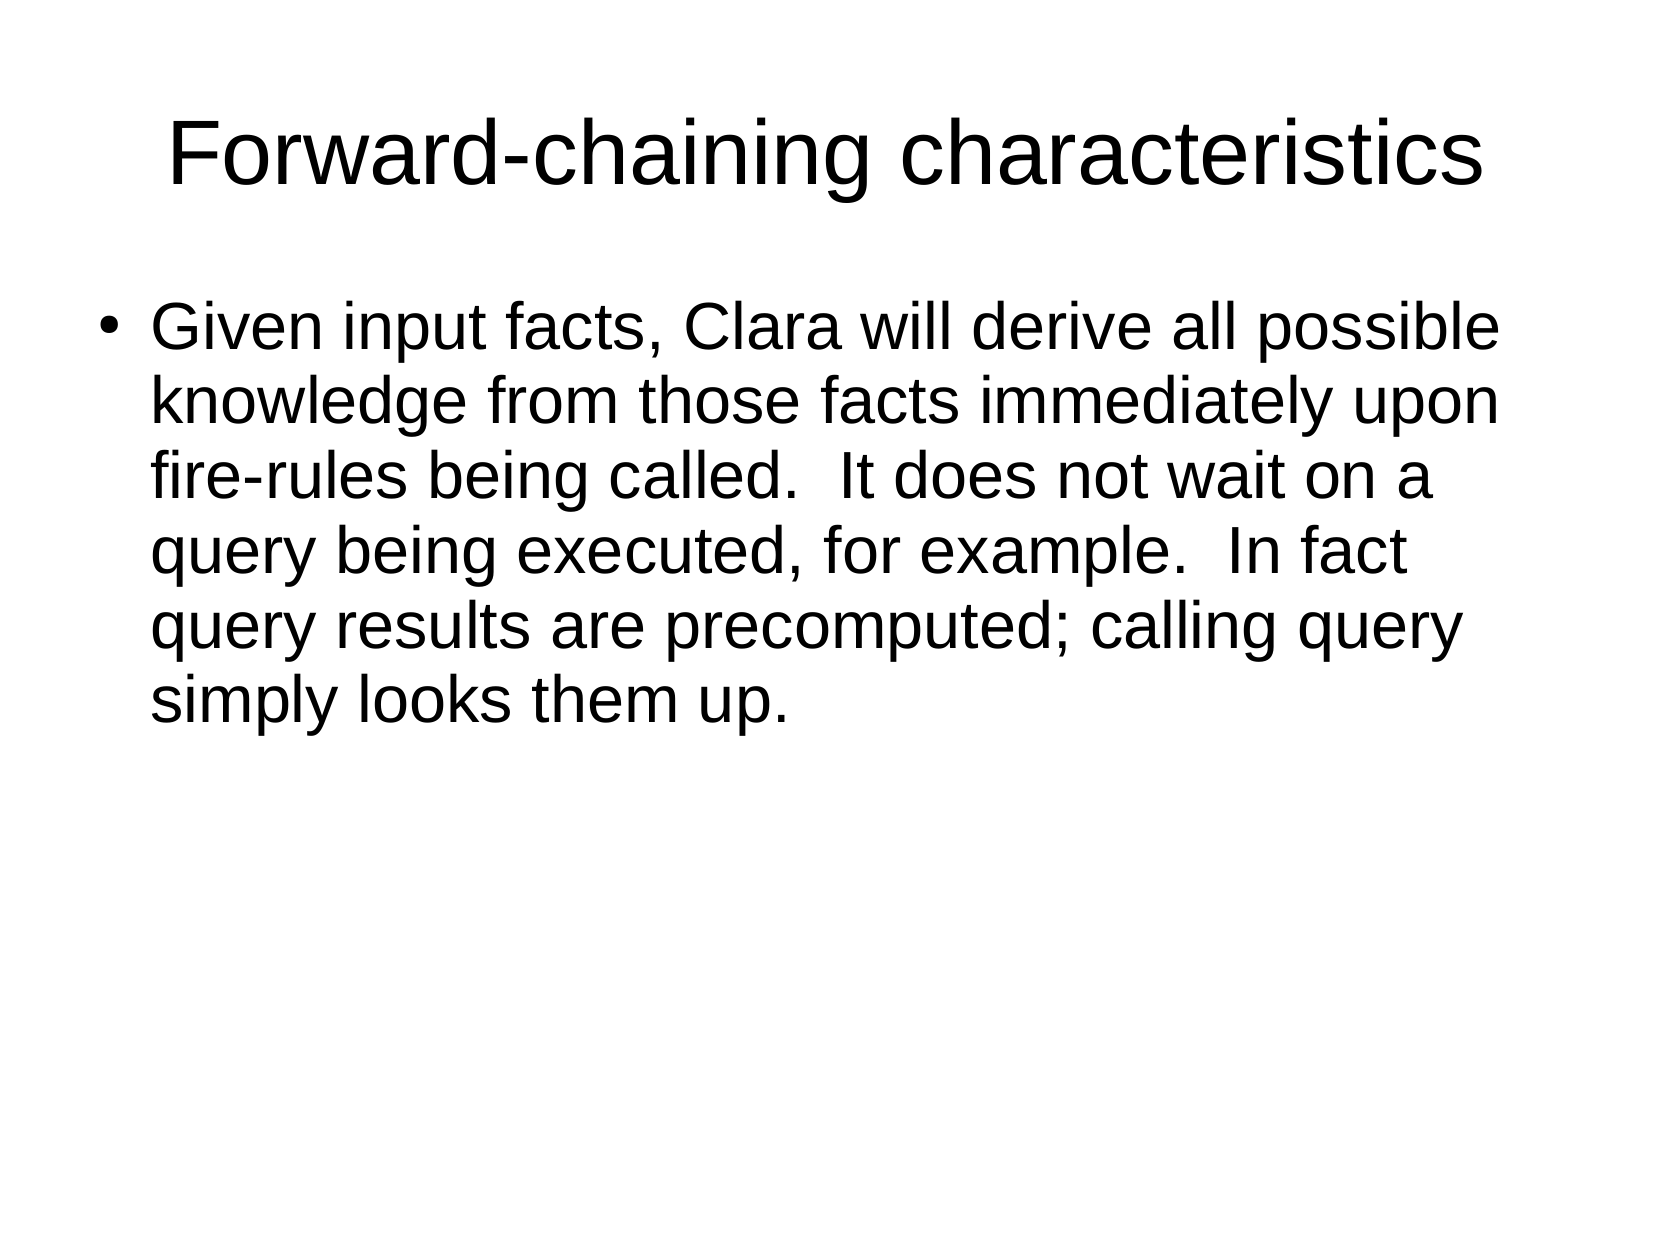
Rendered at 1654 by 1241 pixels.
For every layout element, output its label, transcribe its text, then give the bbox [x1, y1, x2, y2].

title Forward-chaining characteristics [82, 49, 1571, 257]
list Given input facts, Clara will derive all possible knowledge from those facts immediately upon fire-rules being called. It does not wait on a query being executed, for example. In fact query results are precomputed; calling query simply looks them up. [79, 288, 1568, 1108]
